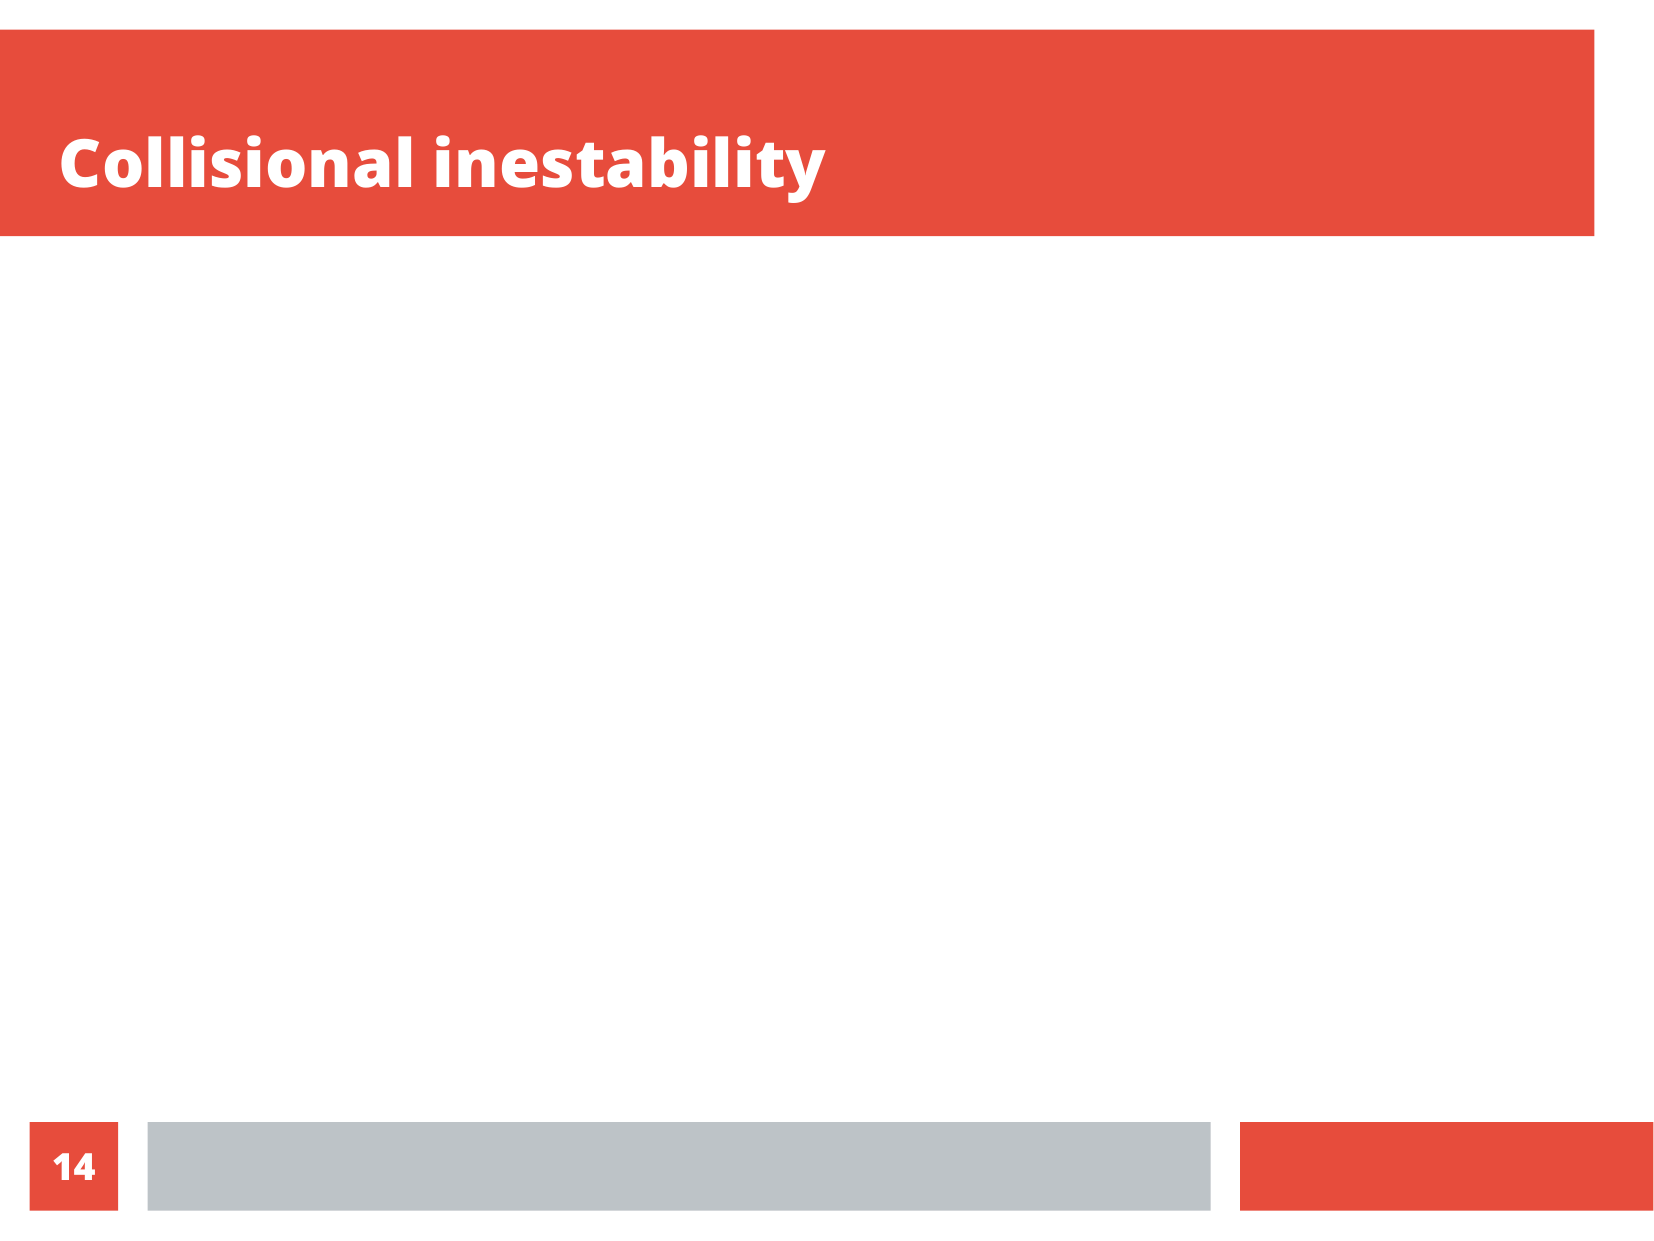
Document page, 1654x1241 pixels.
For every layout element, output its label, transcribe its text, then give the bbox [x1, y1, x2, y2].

title Collisional inestability [59, 59, 1595, 207]
